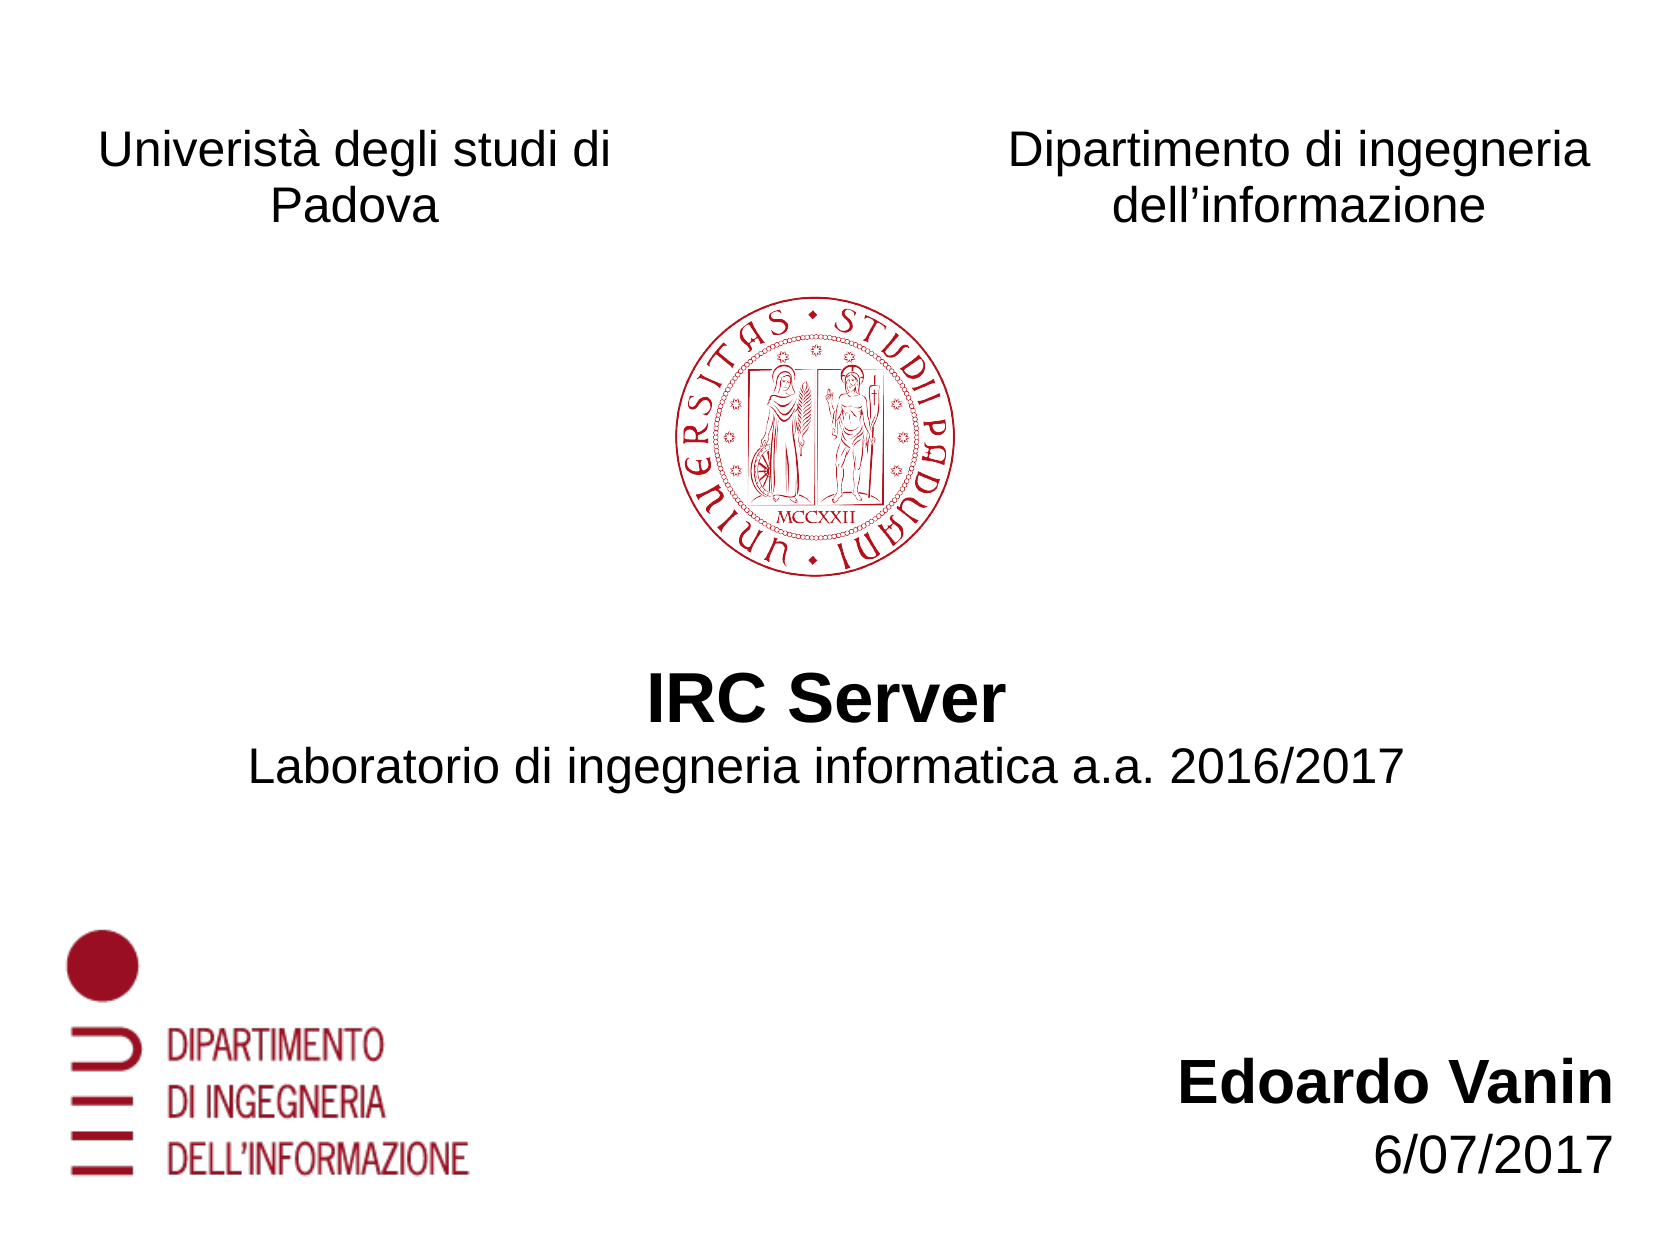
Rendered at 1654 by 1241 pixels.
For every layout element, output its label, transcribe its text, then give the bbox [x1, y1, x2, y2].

text_box Edoardo Vanin [556, 1039, 1630, 1098]
text_box 6/07/2017 [556, 1098, 1630, 1193]
picture [673, 293, 957, 579]
picture [47, 803, 556, 1241]
text_box Dipartimento di ingegneria dell’informazione [968, 47, 1630, 308]
text_box IRC Server Laboratorio di ingegneria informatica a.a. 2016/2017 [82, 578, 1571, 875]
text_box Univeristà degli studi di Padova [23, 47, 686, 308]
